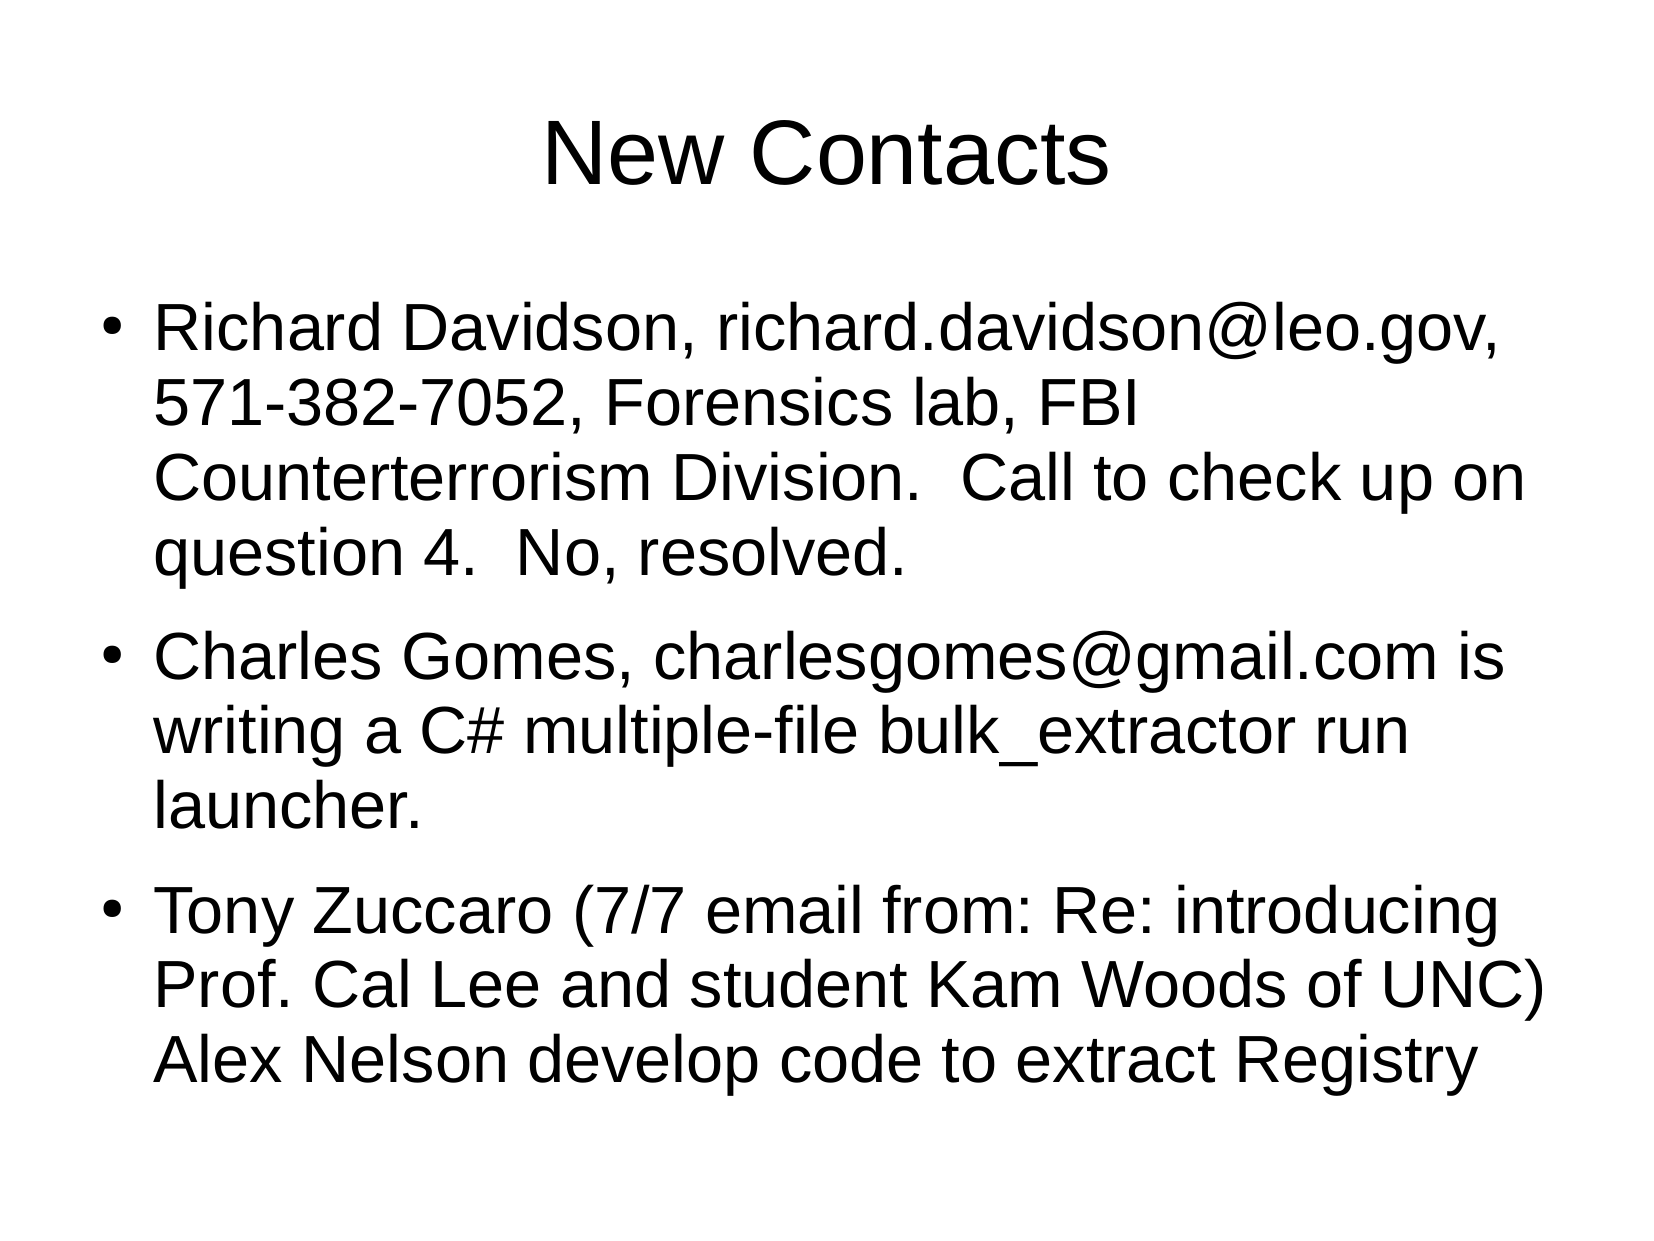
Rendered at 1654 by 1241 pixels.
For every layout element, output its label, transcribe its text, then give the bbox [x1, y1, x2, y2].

list Richard Davidson, richard.davidson@leo.gov, 571-382-7052, Forensics lab, FBI Counterterrorism Division. Call to check up on question 4. No, resolved. Charles Gomes, charlesgomes@gmail.com is writing a C# multiple-file bulk_extractor run launcher. Tony Zuccaro (7/7 email from: Re: introducing Prof. Cal Lee and student Kam Woods of UNC) Alex Nelson develop code to extract Registry [82, 290, 1571, 1094]
title New Contacts [82, 56, 1571, 250]
